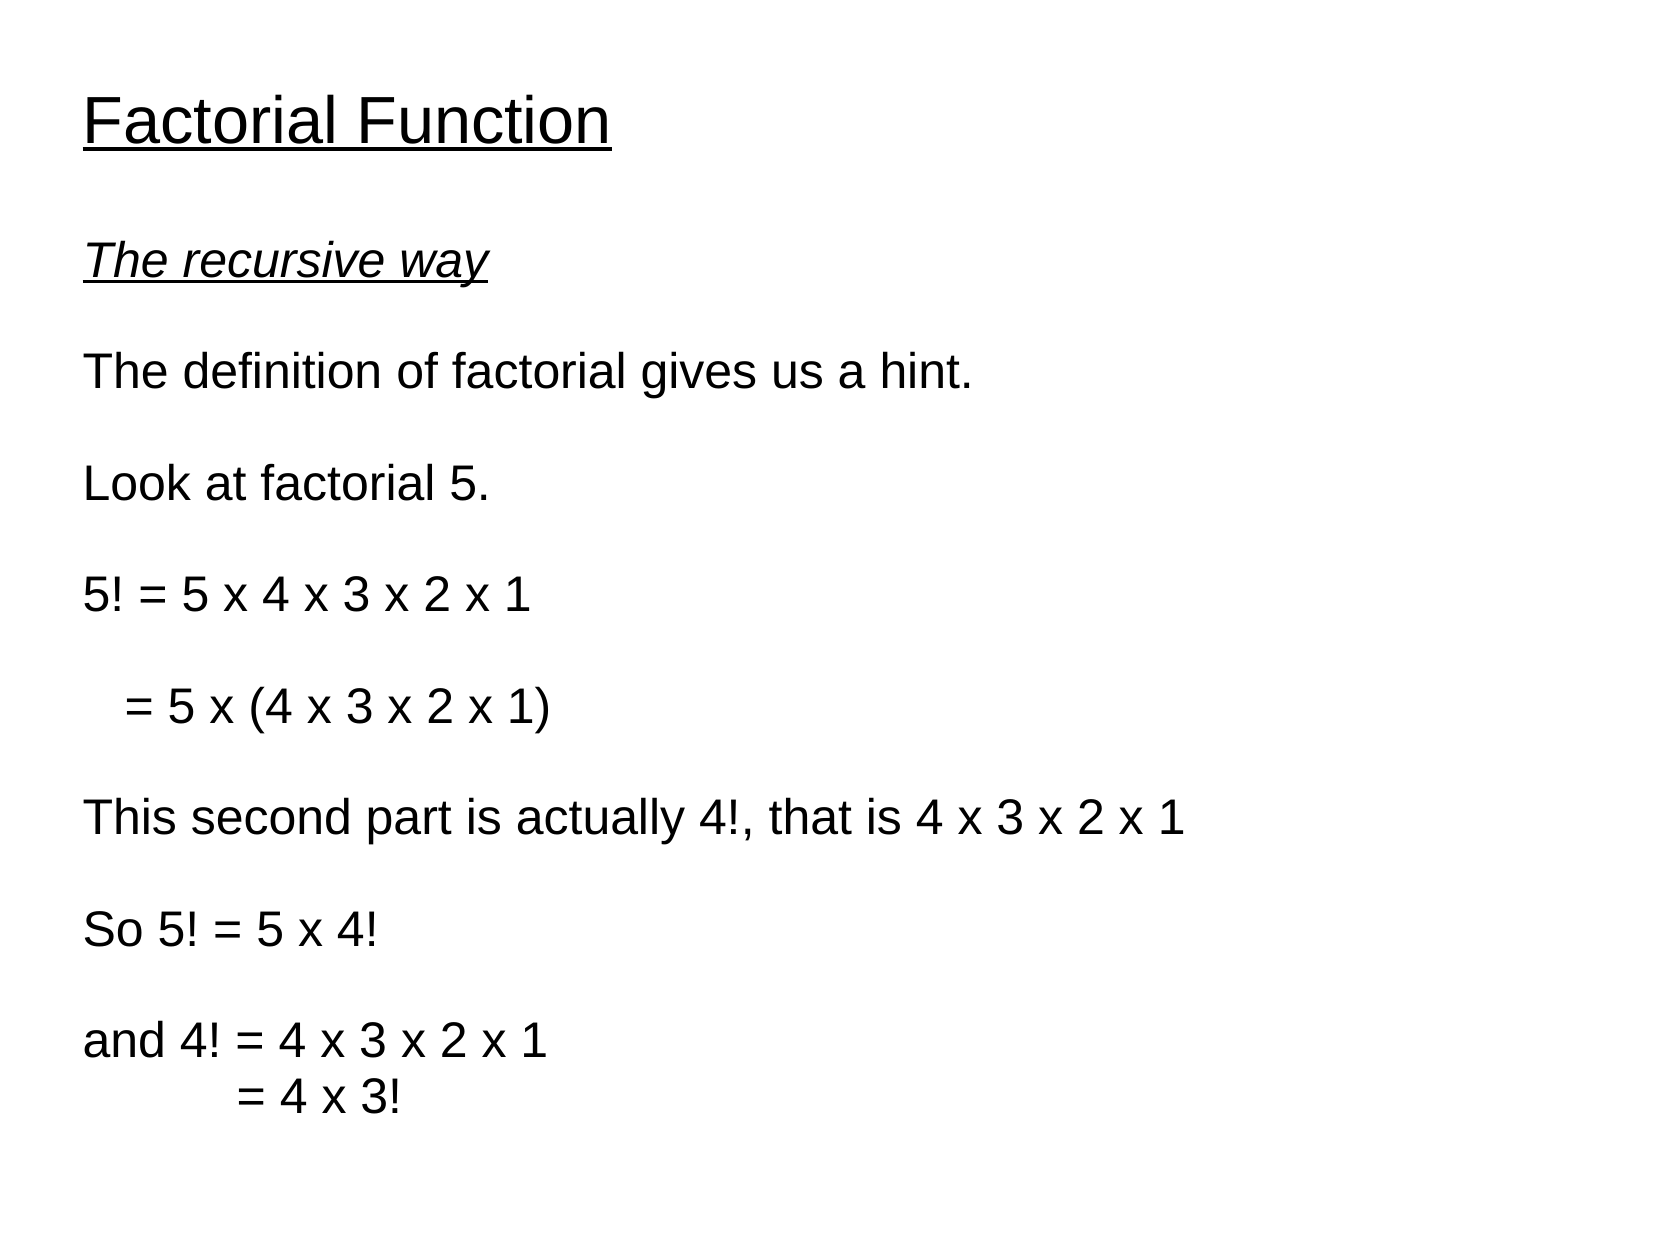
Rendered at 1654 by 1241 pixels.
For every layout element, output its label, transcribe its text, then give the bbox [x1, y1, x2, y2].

subtitle Factorial Function The recursive way The definition of factorial gives us a hint. Look at factorial 5. 5! = 5 x 4 x 3 x 2 x 1 = 5 x (4 x 3 x 2 x 1) This second part is actually 4!, that is 4 x 3 x 2 x 1 So 5! = 5 x 4! and 4! = 4 x 3 x 2 x 1 = 4 x 3! [82, 82, 1595, 1205]
